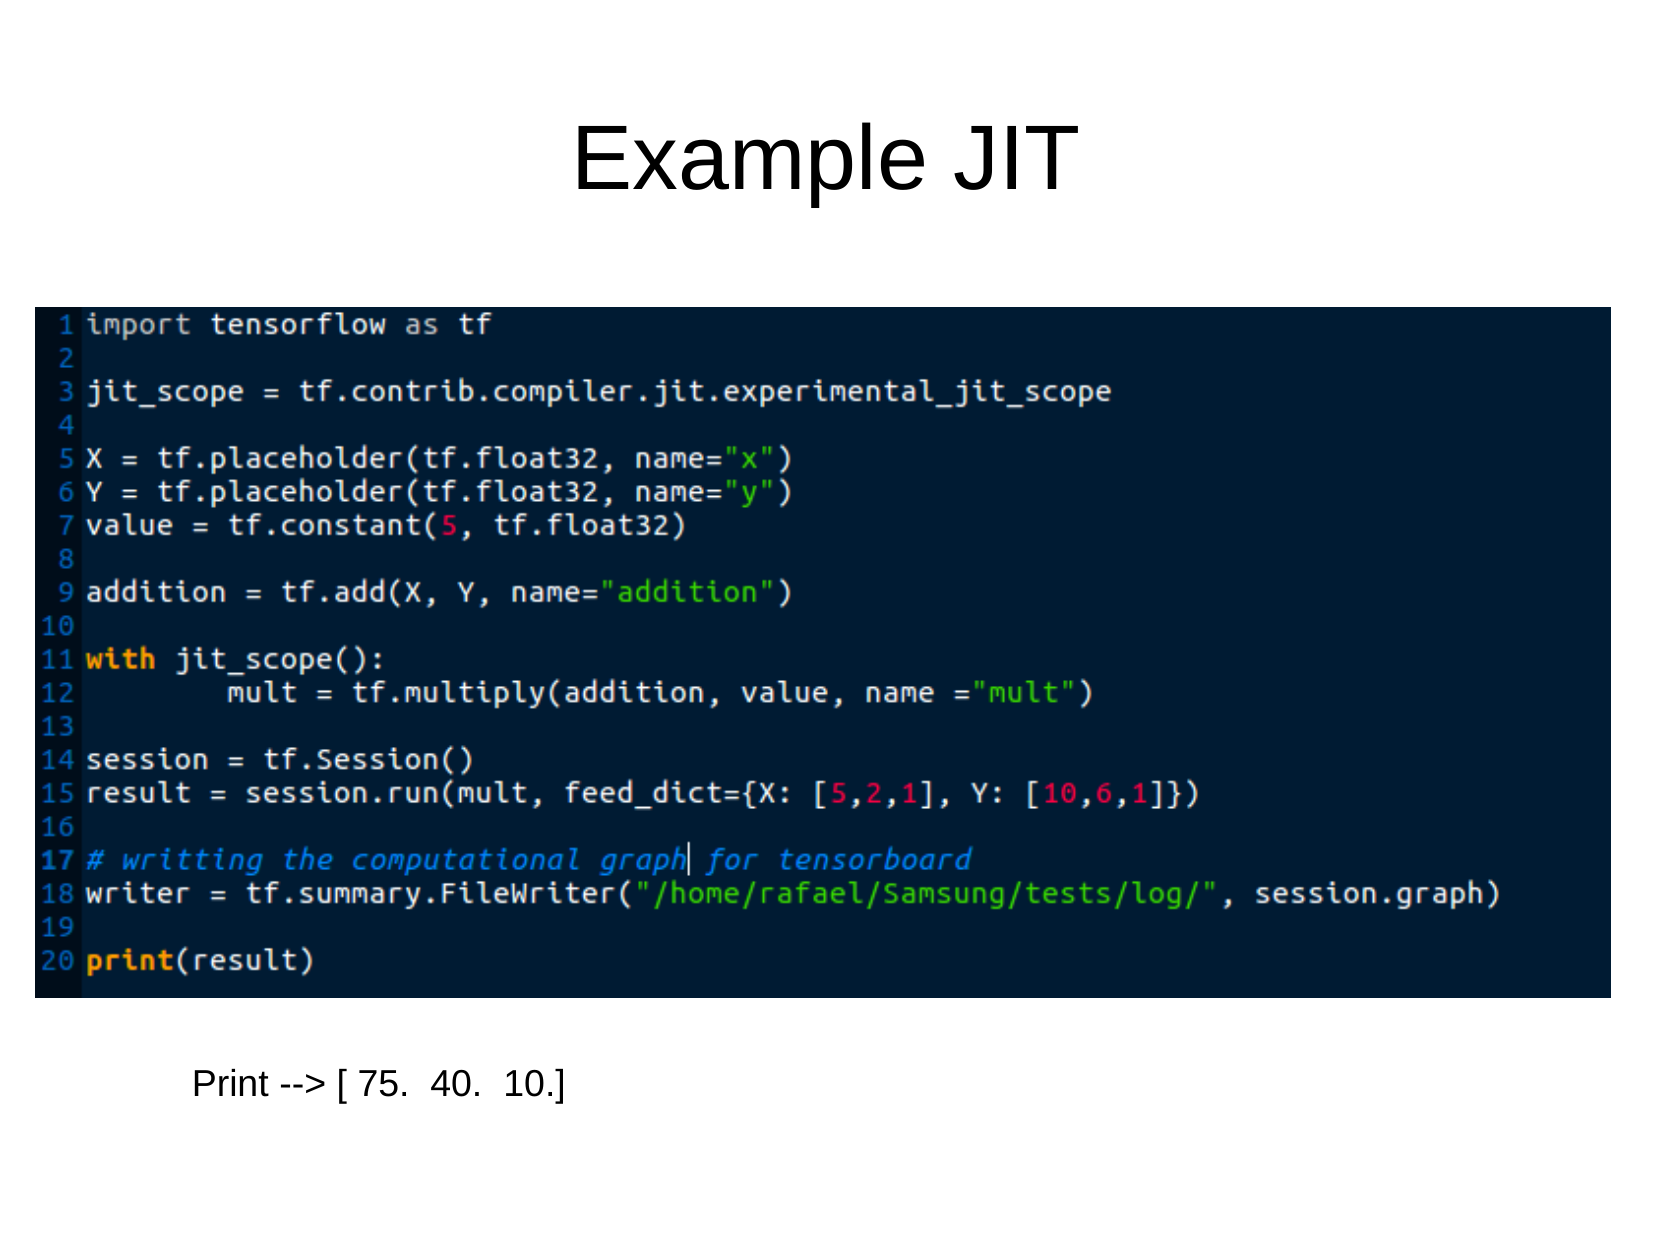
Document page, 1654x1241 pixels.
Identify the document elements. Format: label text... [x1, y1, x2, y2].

text_box Print --> [ 75. 40. 10.] [177, 1051, 1146, 1108]
text_box Example JIT [82, 49, 1571, 257]
picture [35, 307, 1611, 998]
